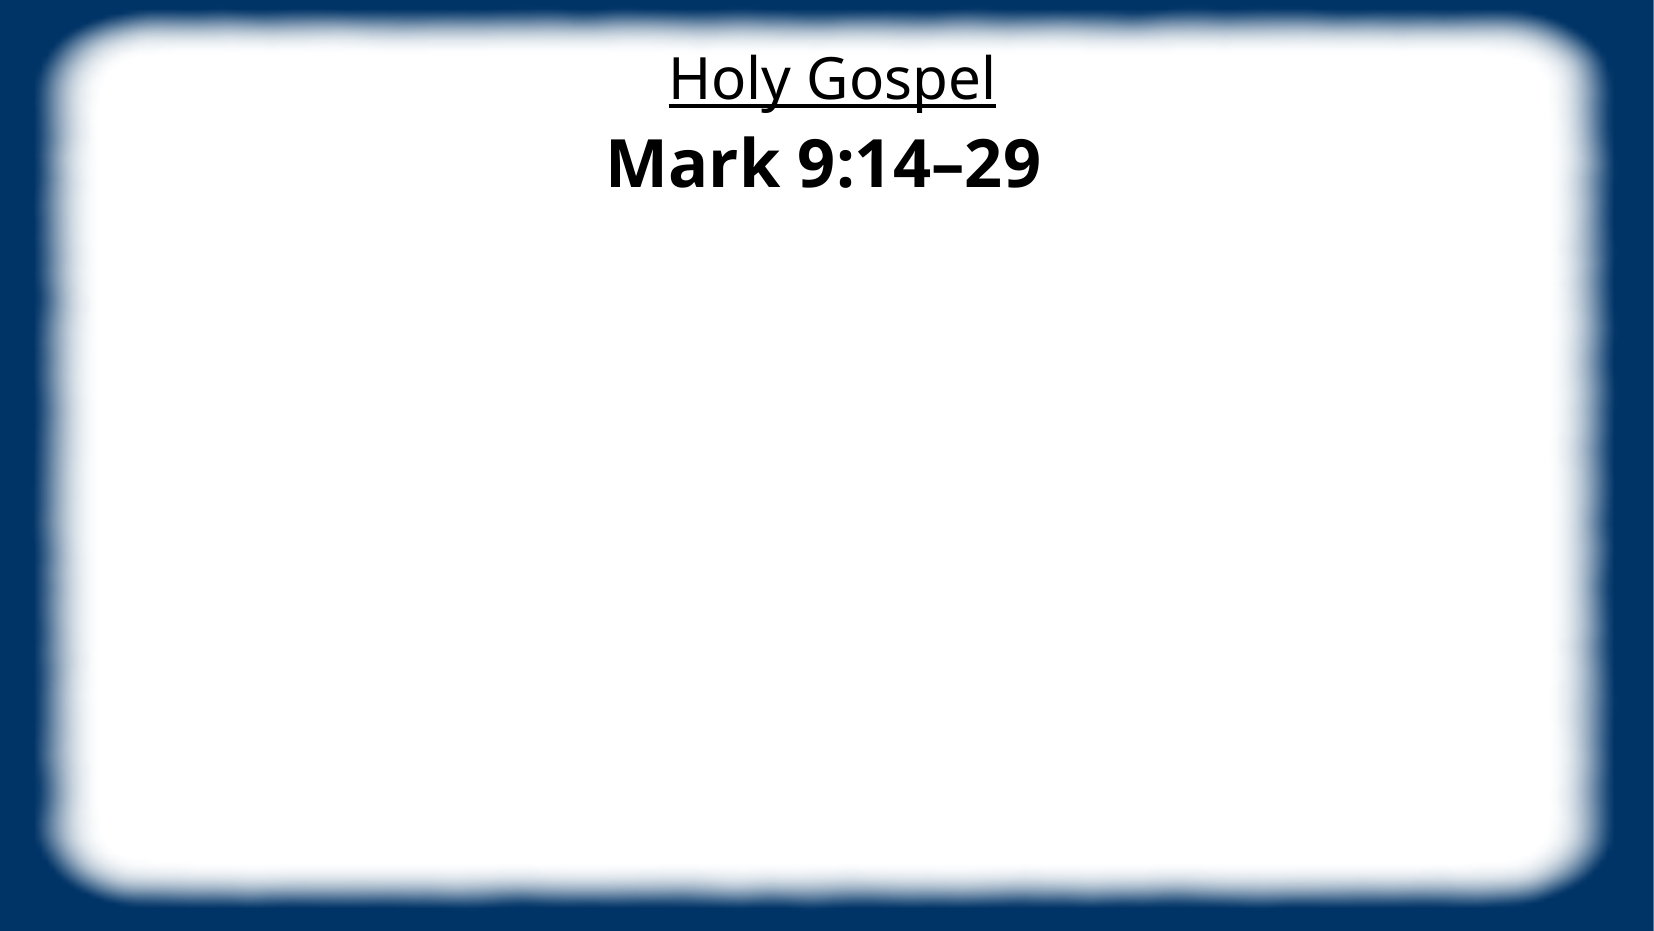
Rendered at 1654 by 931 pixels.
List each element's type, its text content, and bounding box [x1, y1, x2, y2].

picture [0, 0, 1654, 931]
text_box Holy Gospel Mark 9:14–29 [75, 30, 1591, 211]
